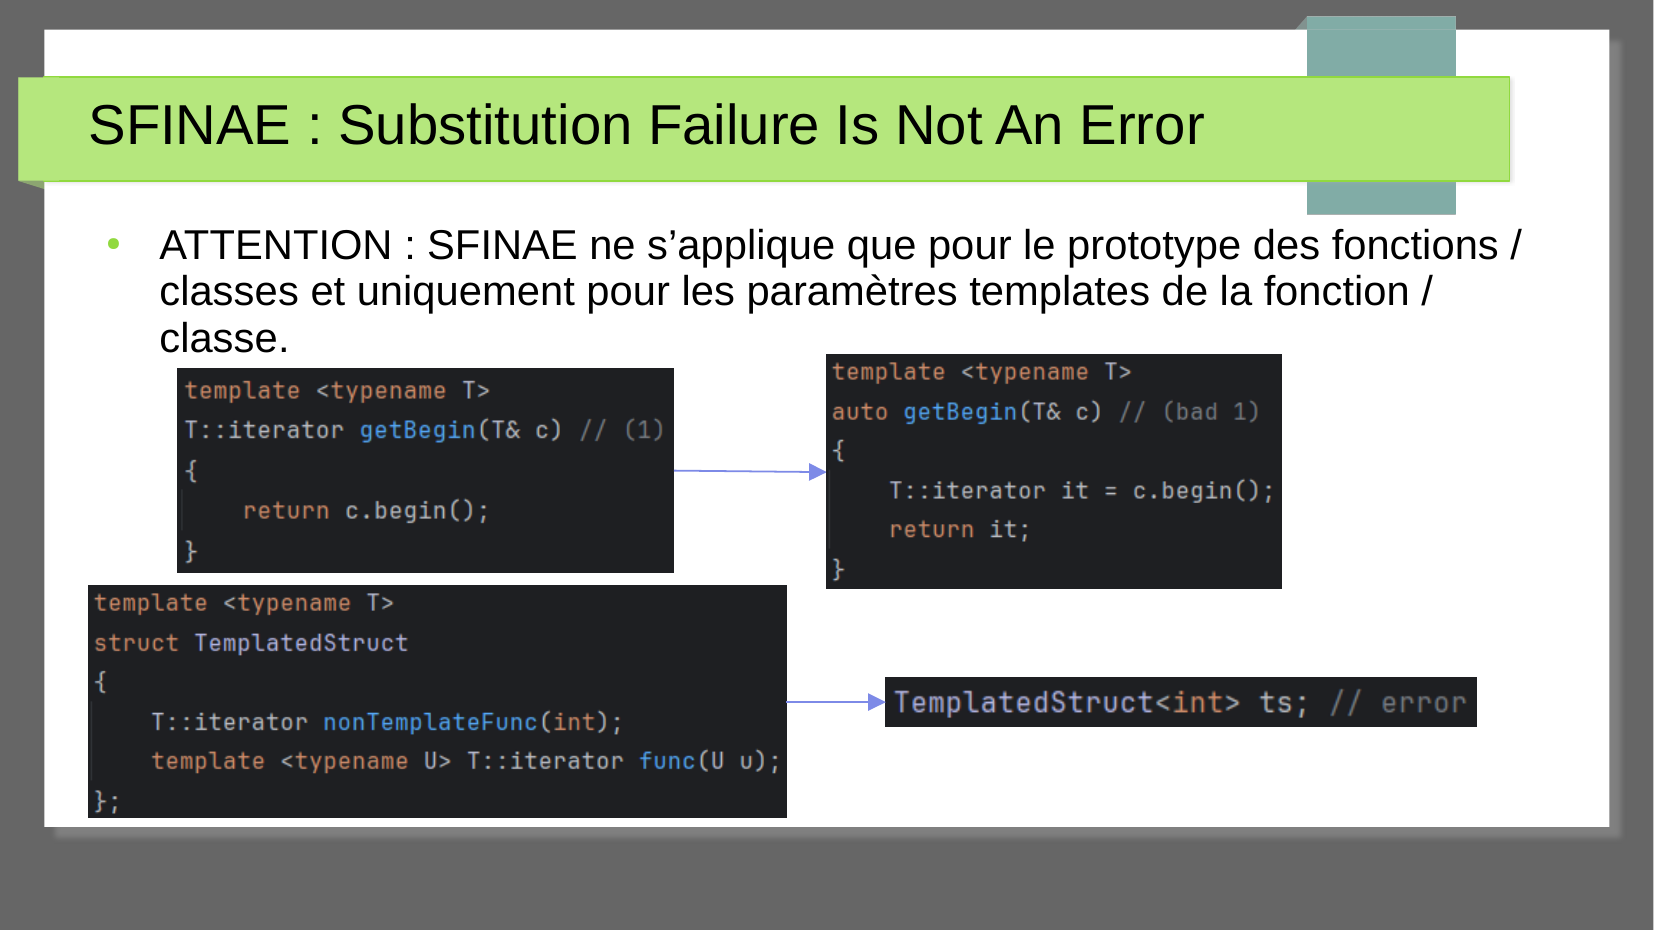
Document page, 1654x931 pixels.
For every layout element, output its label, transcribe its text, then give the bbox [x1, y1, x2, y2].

picture [885, 677, 1477, 727]
picture [177, 368, 674, 573]
picture [88, 585, 787, 818]
list ATTENTION : SFINAE ne s’applique que pour le prototype des fonctions / classes et uniquement pour les paramètres templates de la fonction / classe. [88, 221, 1565, 813]
picture [826, 354, 1282, 589]
title SFINAE : Substitution Failure Is Not An Error [88, 73, 1506, 178]
